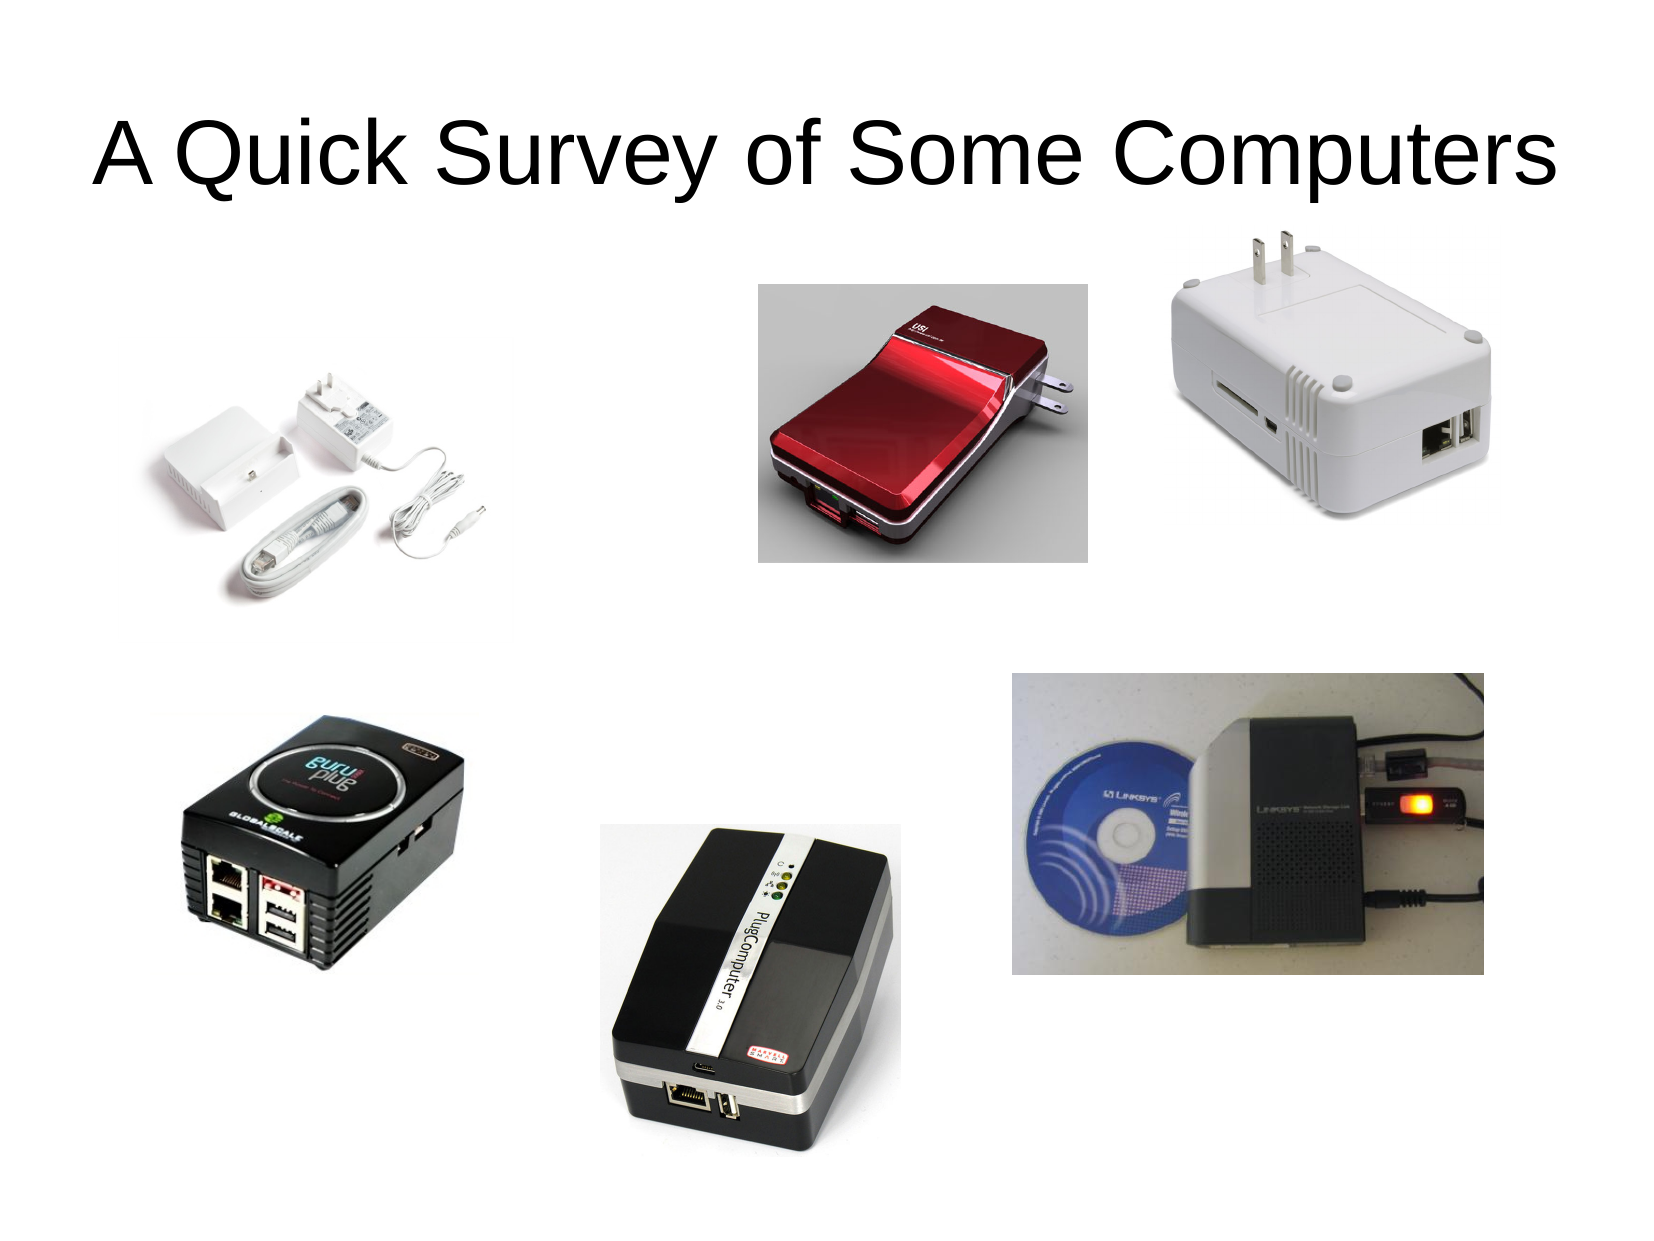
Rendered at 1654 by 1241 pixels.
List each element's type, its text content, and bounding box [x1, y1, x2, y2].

picture [1012, 673, 1484, 976]
picture [112, 337, 520, 644]
picture [758, 284, 1088, 563]
picture [600, 824, 901, 1157]
title A Quick Survey of Some Computers [82, 49, 1571, 257]
picture [150, 712, 479, 976]
picture [1164, 225, 1501, 526]
